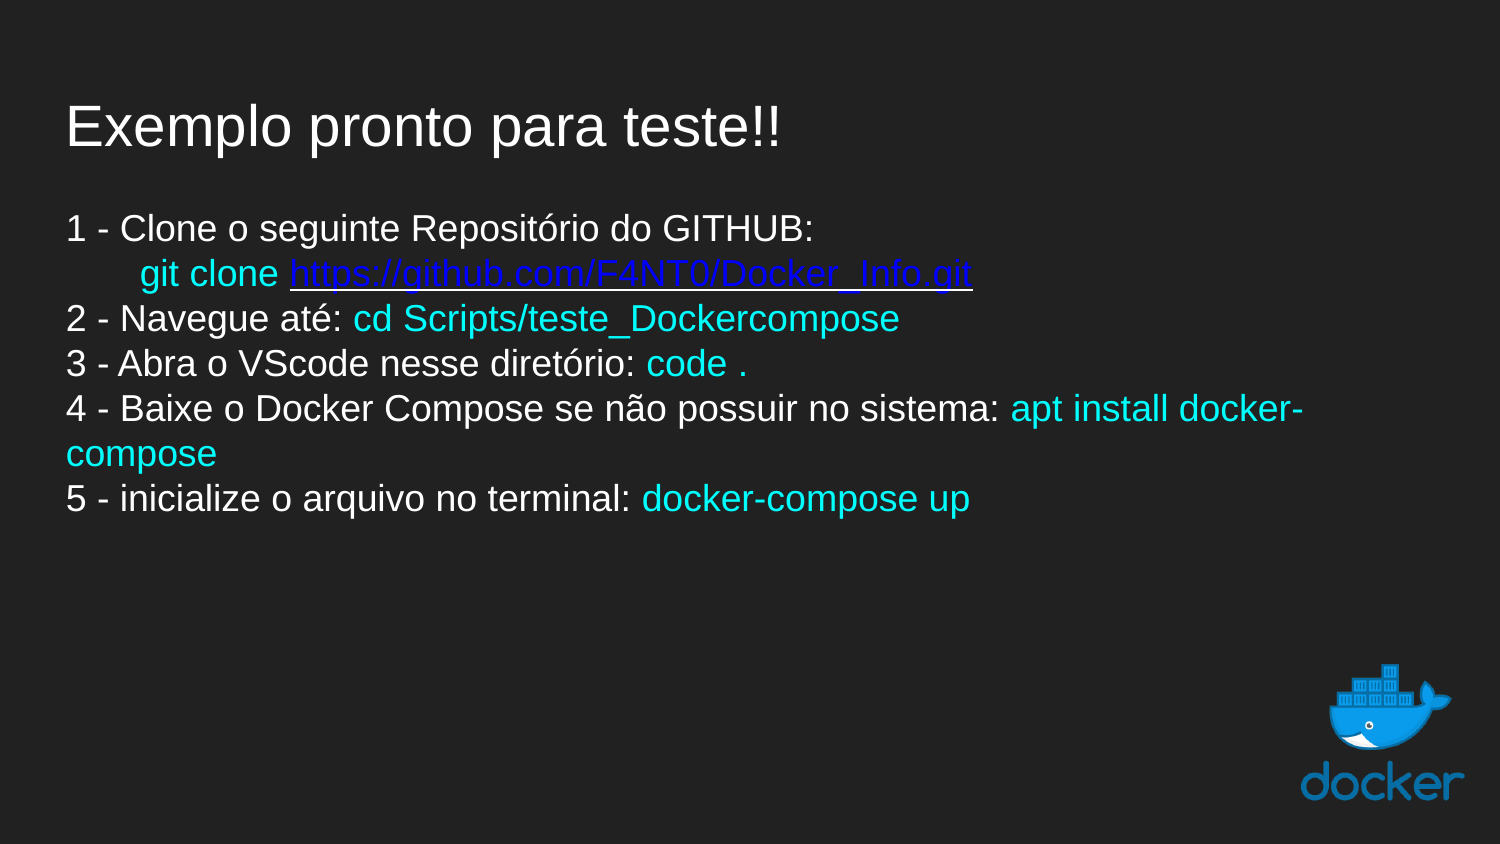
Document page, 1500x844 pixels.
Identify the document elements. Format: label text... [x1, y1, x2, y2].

text_box 1 - Clone o seguinte Repositório do GITHUB: git clone https://github.com/F4NT0/Docker_Info.git 2 - Navegue até: cd Scripts/teste_Dockercompose 3 - Abra o VScode nesse diretório: code . 4 - Baixe o Docker Compose se não possuir no sistema: apt install docker-compose 5 - inicialize o arquivo no terminal: docker-compose up [51, 189, 1449, 750]
picture [1286, 649, 1479, 815]
text_box Exemplo pronto para teste!! [51, 72, 1449, 167]
